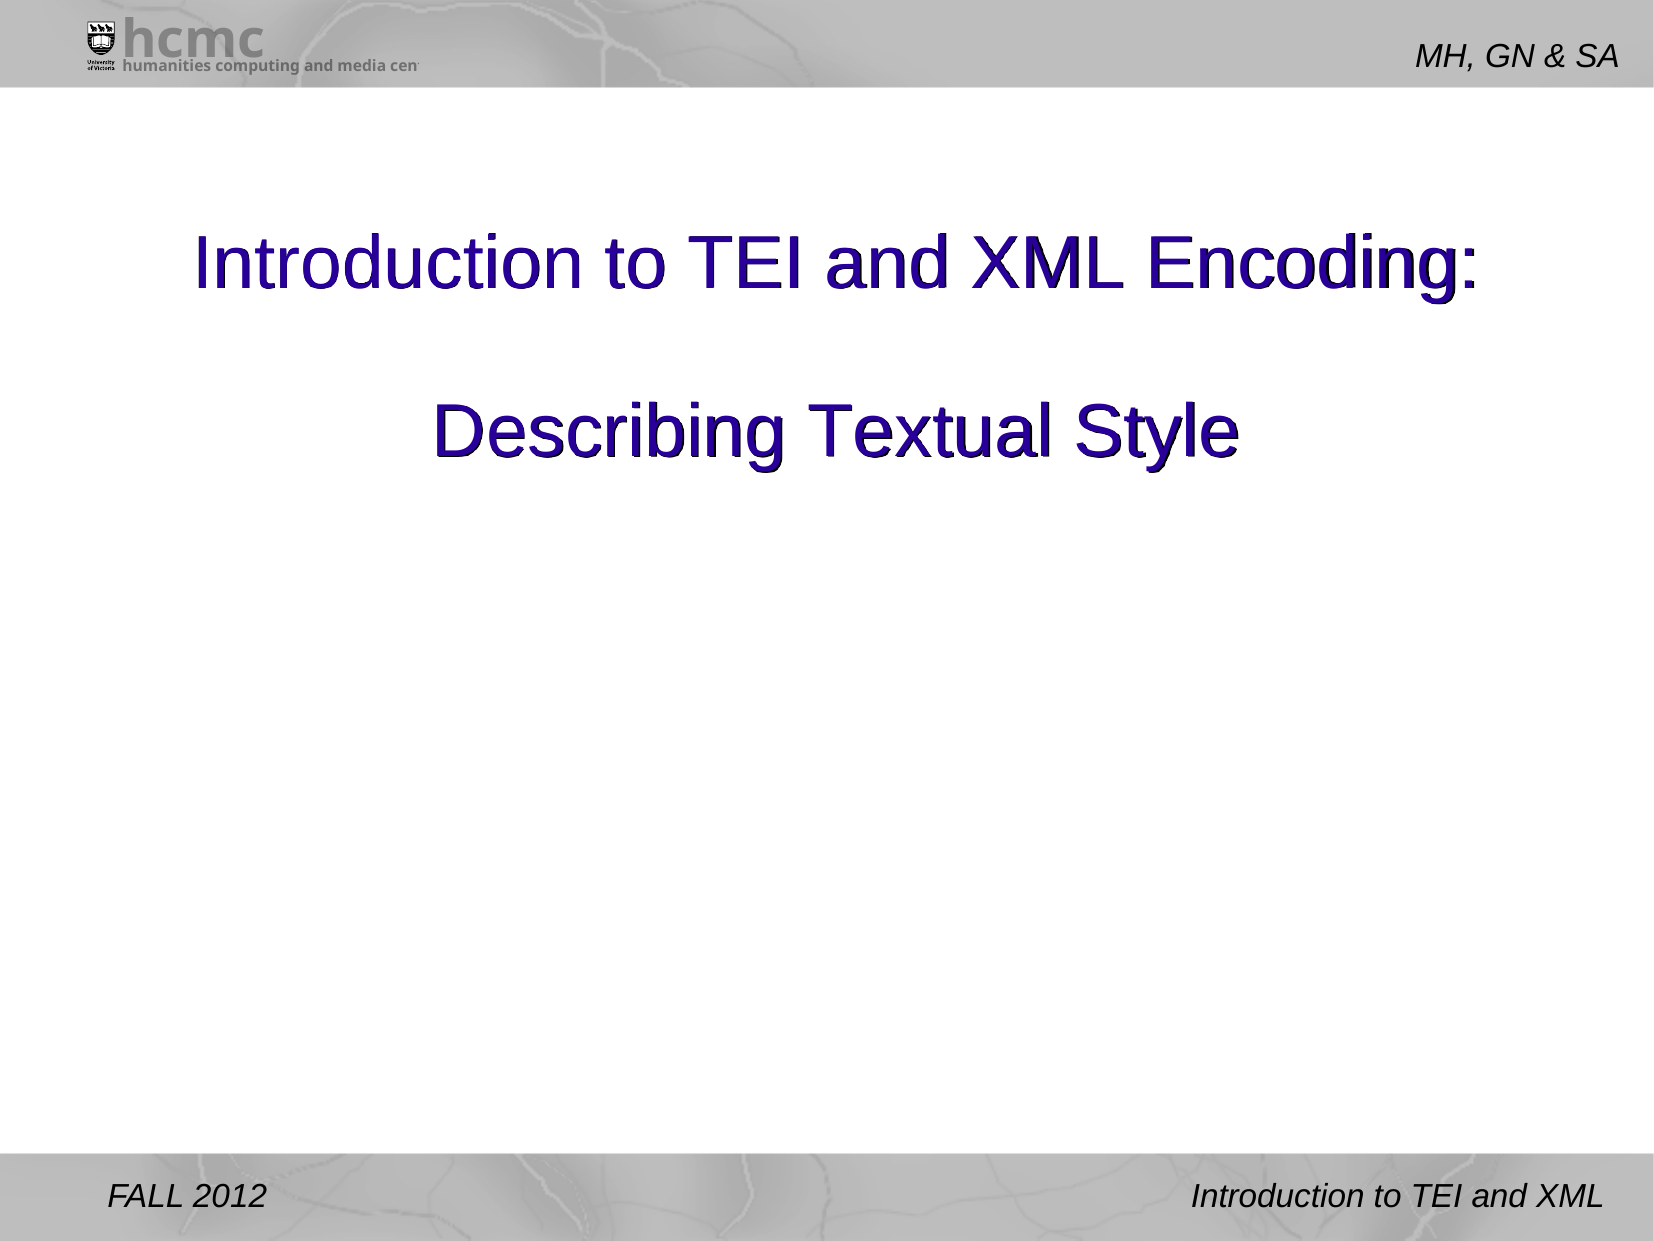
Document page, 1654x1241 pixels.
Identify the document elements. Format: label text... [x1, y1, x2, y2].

picture [0, 0, 1654, 1241]
title Introduction to TEI and XML Encoding: Describing Textual Style [127, 220, 1546, 473]
